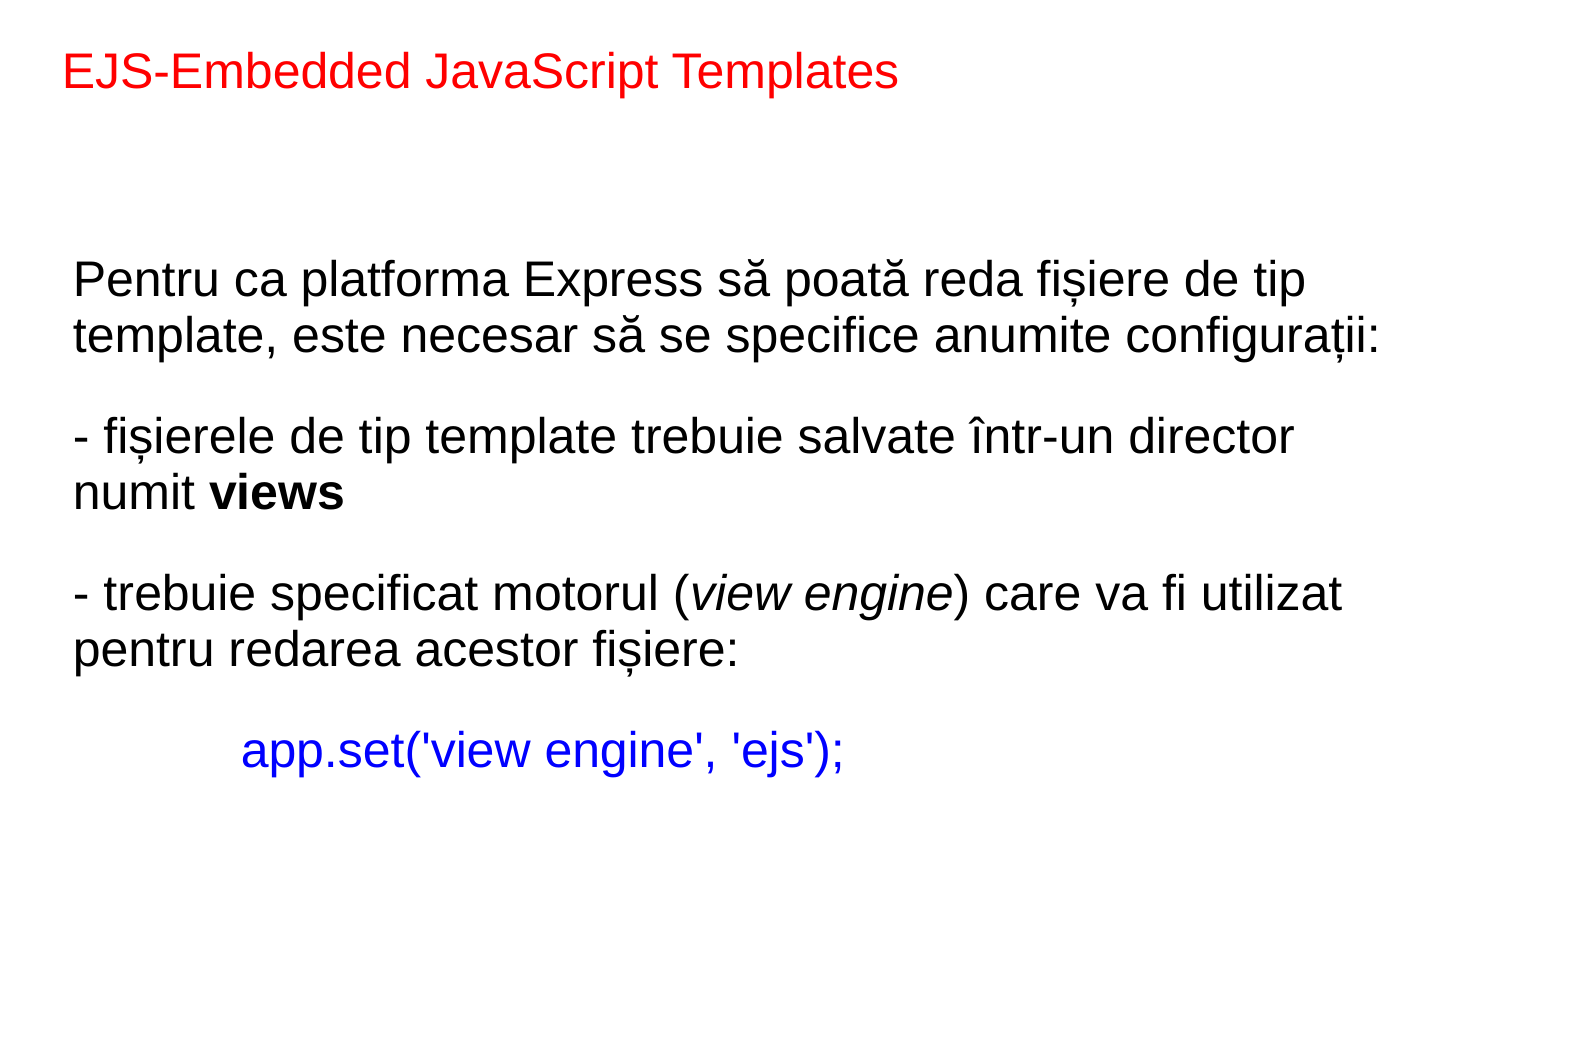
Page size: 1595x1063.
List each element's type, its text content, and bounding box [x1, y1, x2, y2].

text_box EJS-Embedded JavaScript Templates [47, 35, 915, 107]
text_box Pentru ca platforma Express să poată reda fișiere de tip template, este necesar să se specifice anumite configurații: - fișierele de tip template trebuie salvate într-un director numit views - trebuie specificat motorul (view engine) care va fi utilizat pentru redarea acestor fișiere: app.set('view engine', 'ejs'); [58, 243, 1441, 887]
